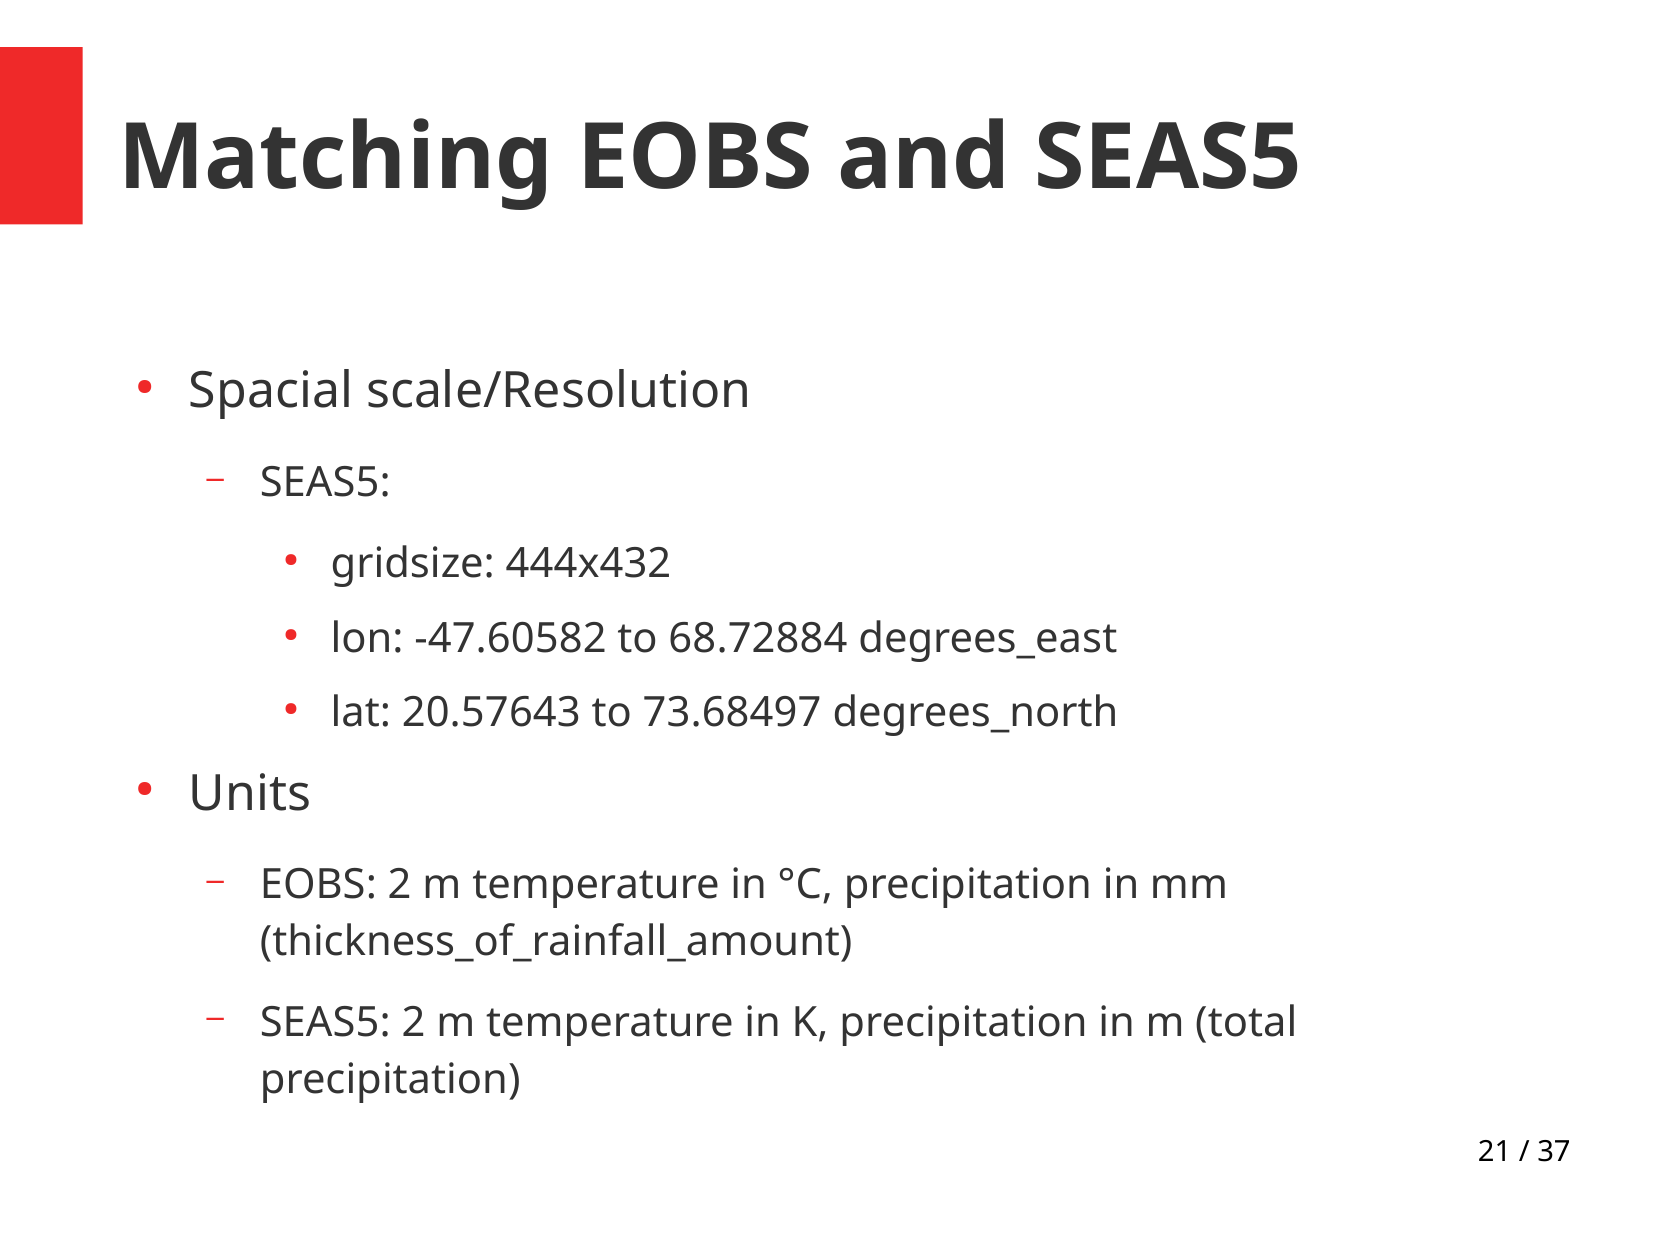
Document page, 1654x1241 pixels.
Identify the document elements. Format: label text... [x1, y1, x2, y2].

title Matching EOBS and SEAS5 [118, 49, 1571, 257]
list Spacial scale/Resolution SEAS5: gridsize: 444x432 lon: -47.60582 to 68.72884 degrees_east lat: 20.57643 to 73.68497 degrees_north Units EOBS: 2 m temperature in °C, precipitation in mm (thickness_of_rainfall_amount) SEAS5: 2 m temperature in K, precipitation in m (total precipitation) [118, 354, 1536, 1074]
